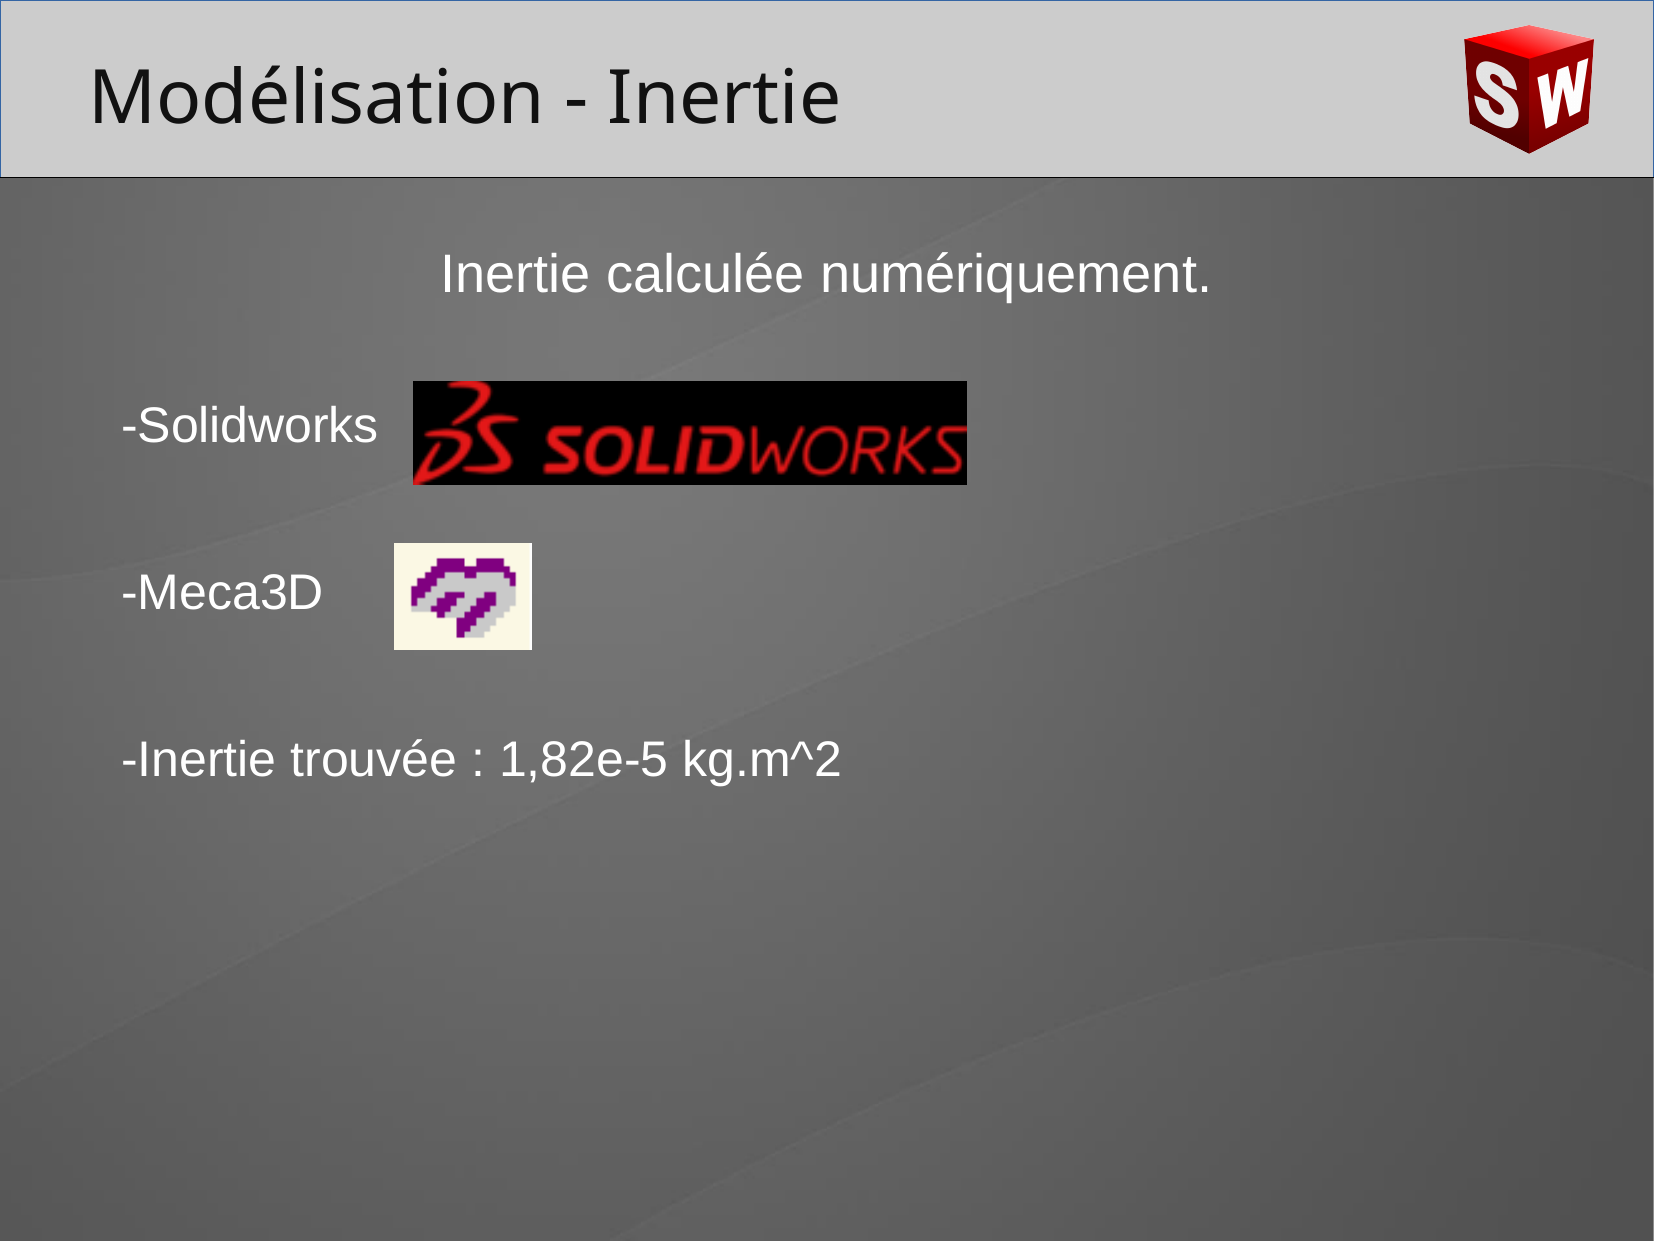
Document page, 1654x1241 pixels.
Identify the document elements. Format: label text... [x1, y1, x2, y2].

picture [0, 178, 1654, 1241]
picture [1464, 25, 1594, 154]
text_box Modélisation - Inertie [0, 35, 1123, 178]
text_box [0, 0, 1654, 177]
text_box -Solidworks -Meca3D -Inertie trouvée : 1,82e-5 kg.m^2 [106, 389, 1630, 1101]
text_box Inertie calculée numériquement. [23, 236, 1630, 312]
